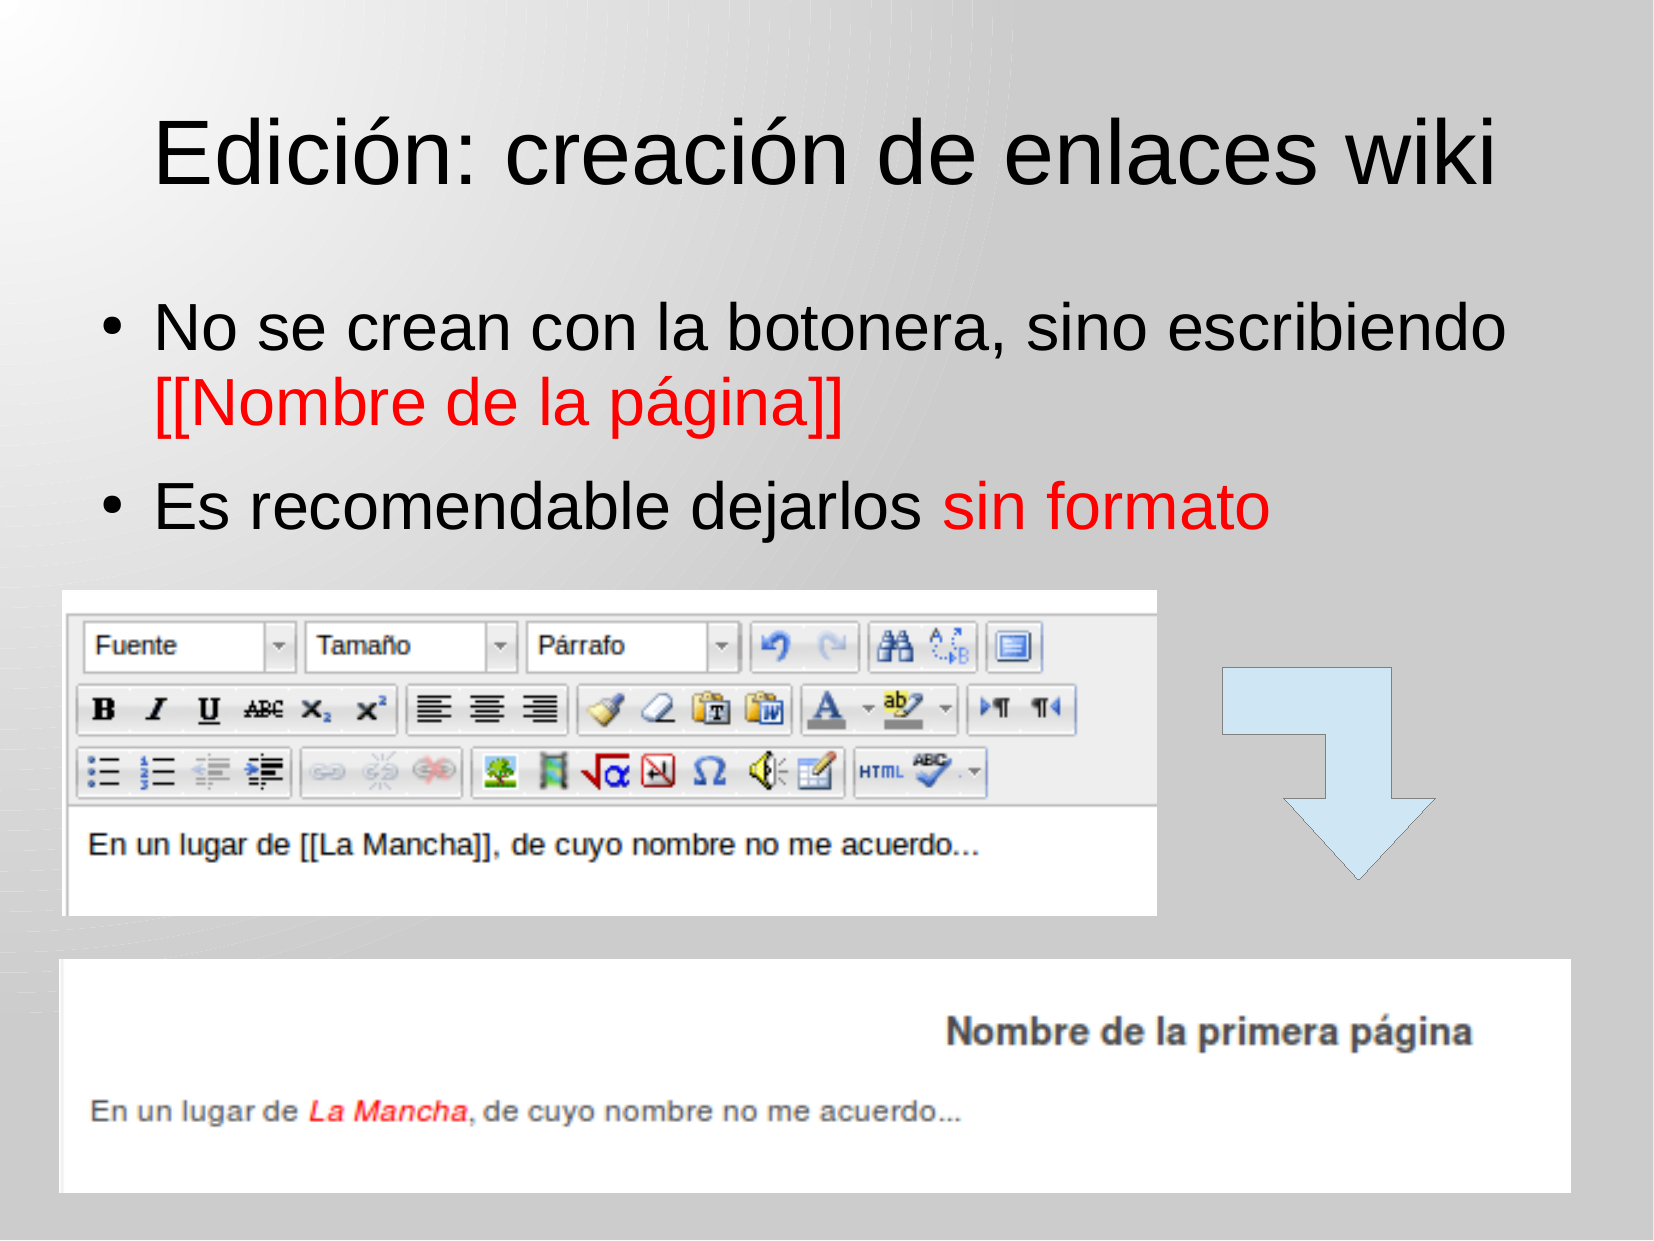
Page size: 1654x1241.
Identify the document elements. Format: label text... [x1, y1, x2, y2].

picture [59, 959, 1571, 1193]
picture [62, 590, 1157, 916]
list No se crean con la botonera, sino escribiendo [[Nombre de la página]] Es recomendable dejarlos sin formato [82, 290, 1538, 959]
text_box [1222, 667, 1436, 880]
title Edición: creación de enlaces wiki [82, 49, 1571, 257]
